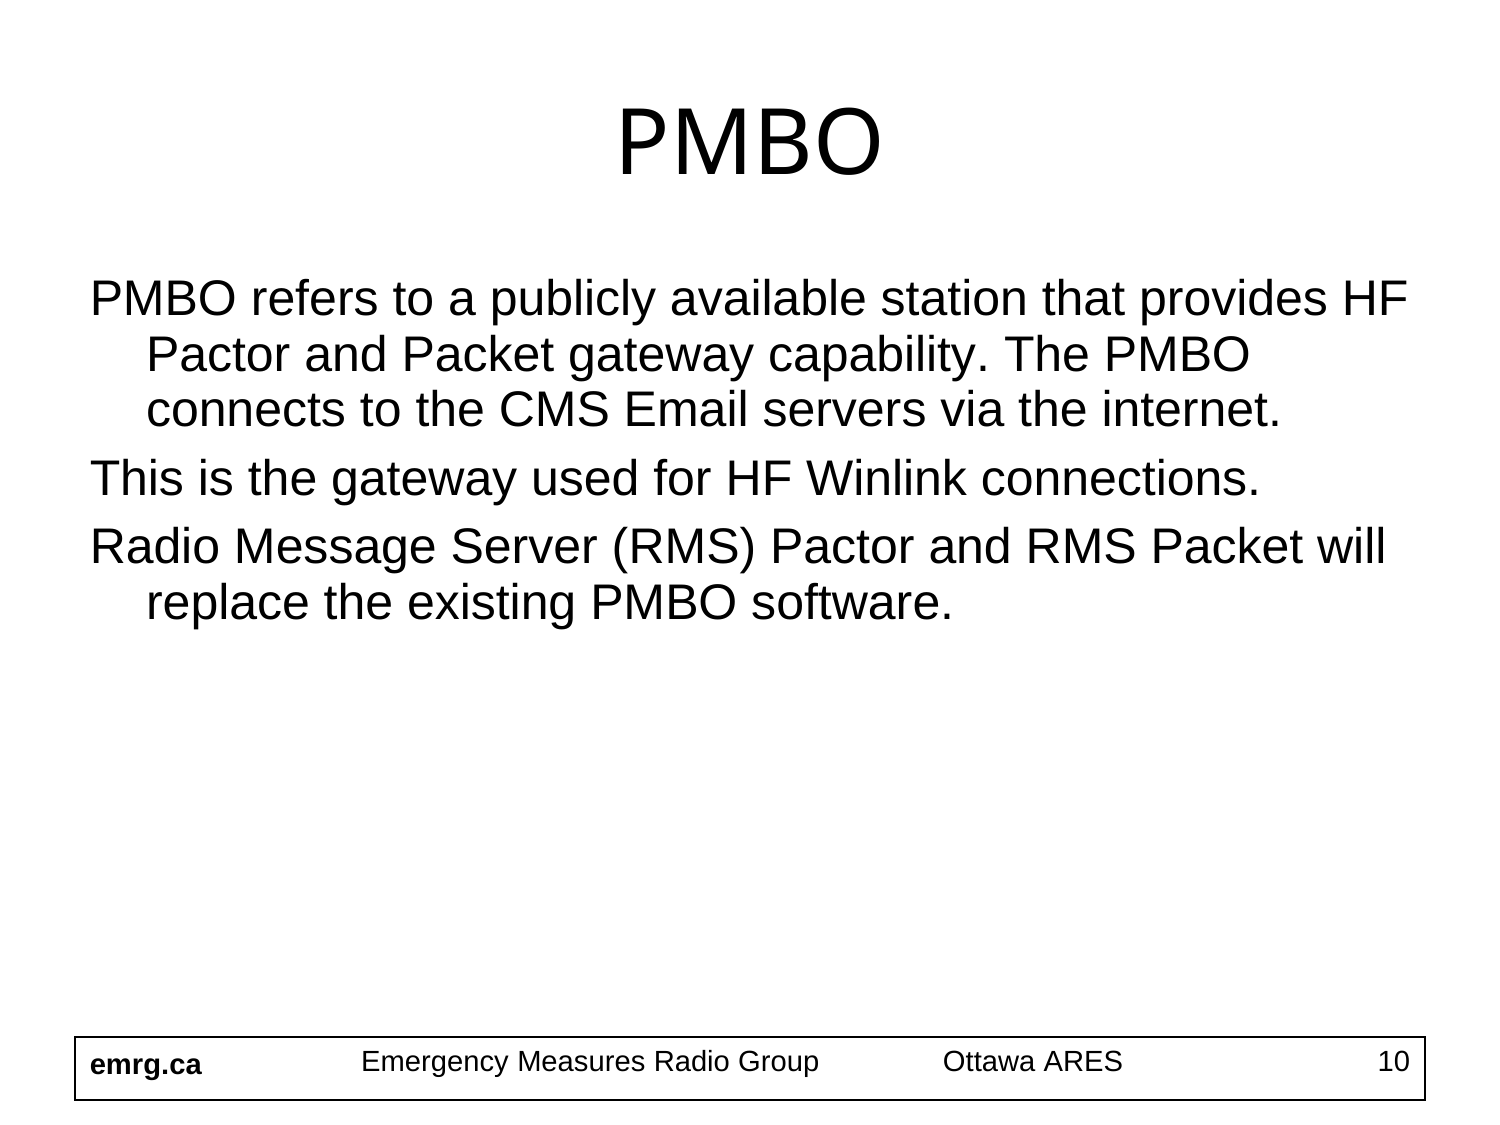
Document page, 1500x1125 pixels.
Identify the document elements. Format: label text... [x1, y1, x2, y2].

list PMBO refers to a publicly available station that provides HF Pactor and Packet gateway capability. The PMBO connects to the CMS Email servers via the internet. This is the gateway used for HF Winlink connections. Radio Message Server (RMS) Pactor and RMS Packet will replace the existing PMBO software. [75, 262, 1426, 1006]
title PMBO [75, 45, 1426, 233]
